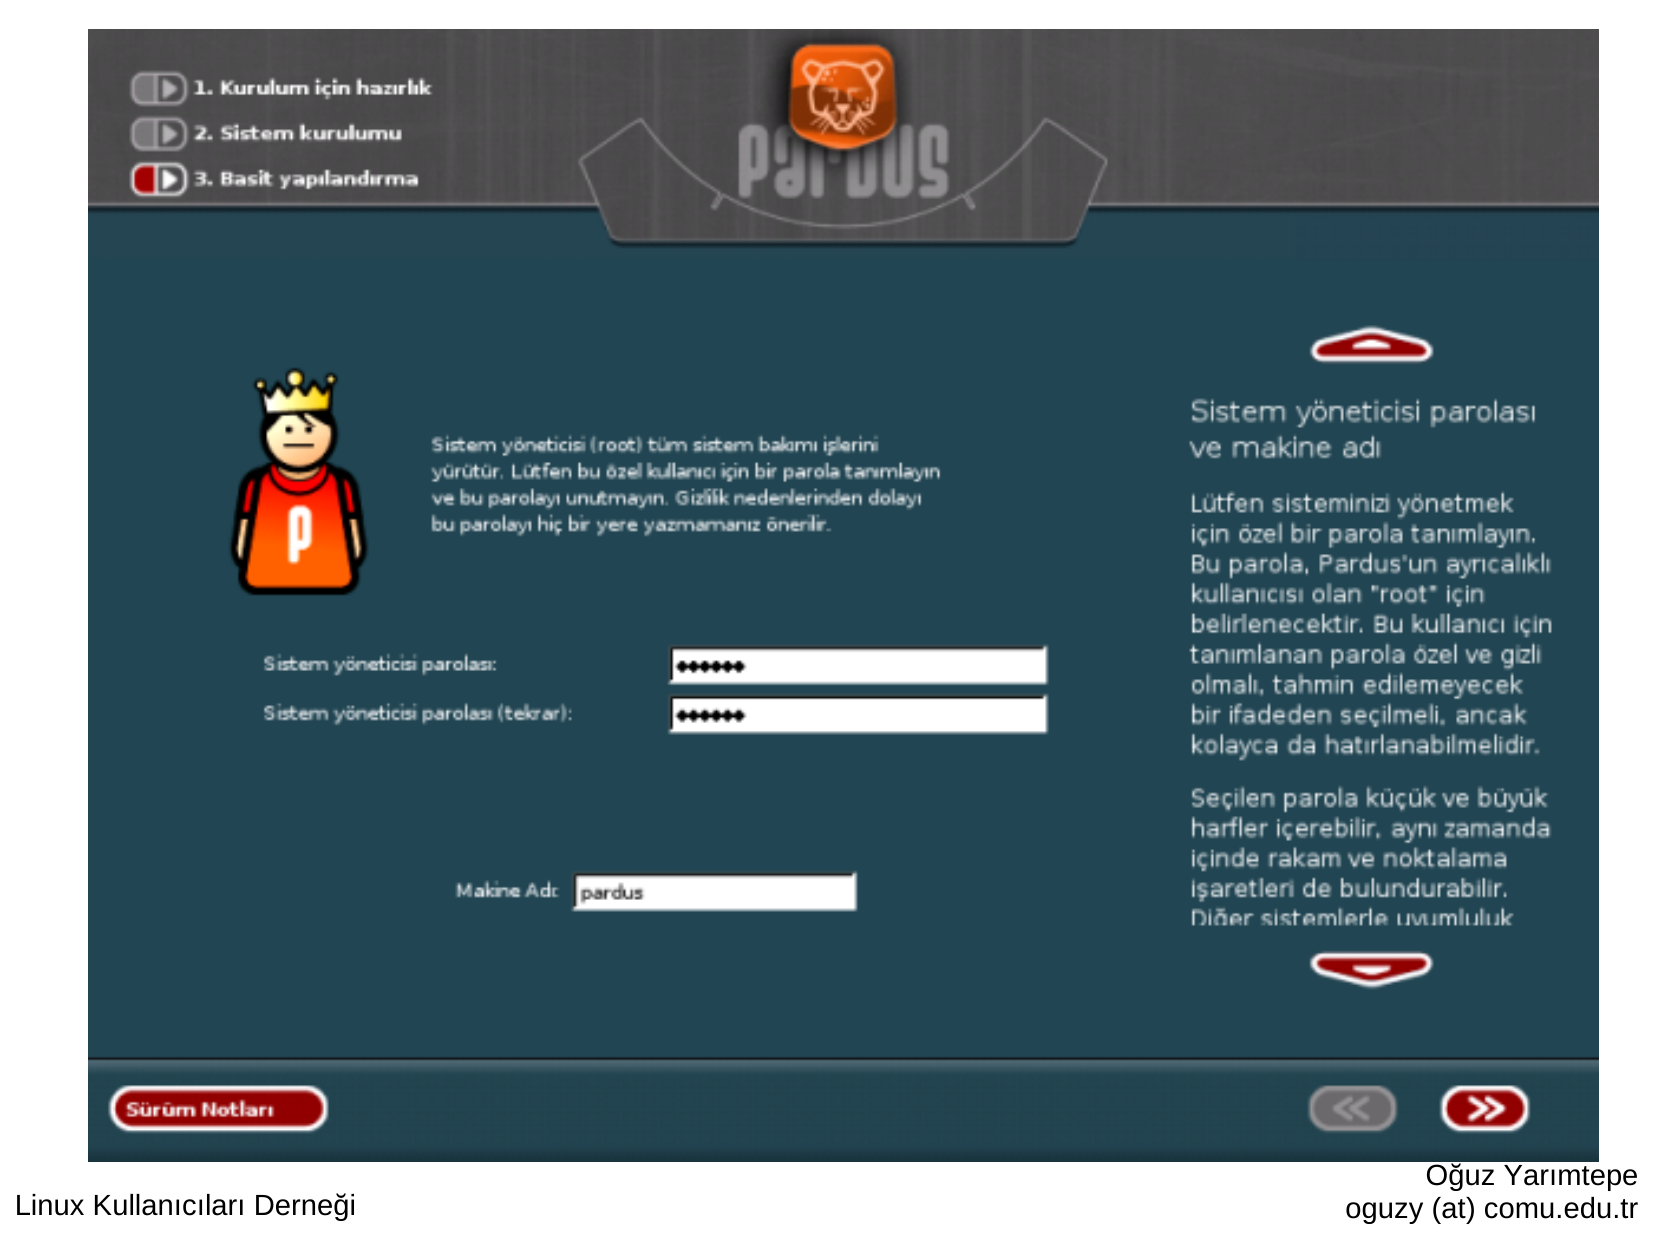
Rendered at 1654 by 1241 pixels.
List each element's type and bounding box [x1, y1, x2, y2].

picture [88, 29, 1599, 1162]
